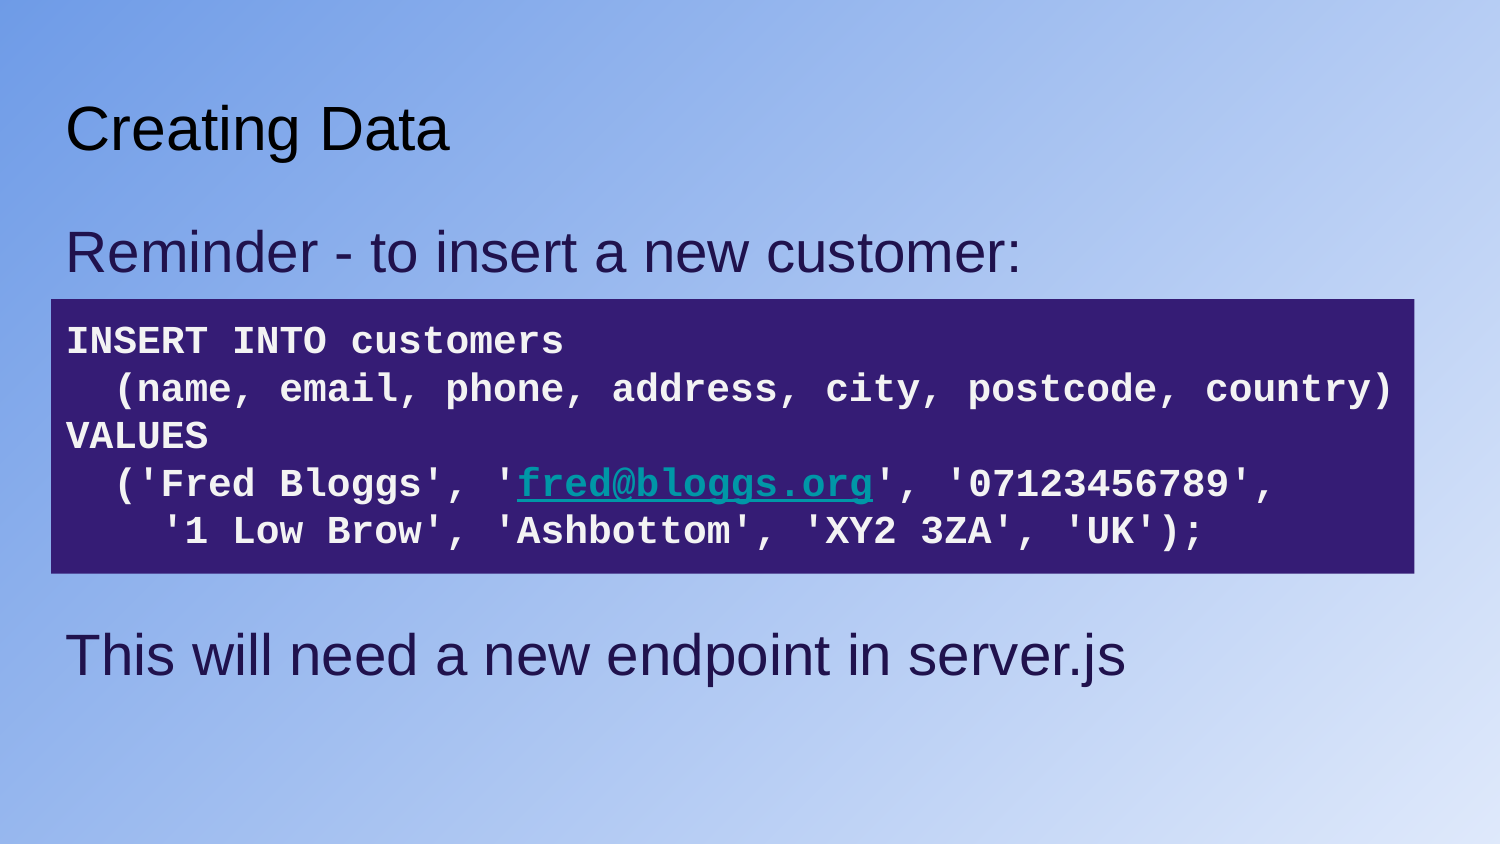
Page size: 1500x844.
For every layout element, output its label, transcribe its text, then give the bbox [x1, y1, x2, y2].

text_box Creating Data [51, 72, 1449, 167]
text_box Reminder - to insert a new customer: This will need a new endpoint in server.js [51, 189, 1449, 750]
text_box INSERT INTO customers (name, email, phone, address, city, postcode, country) VALUES ('Fred Bloggs', 'fred@bloggs.org', '07123456789', '1 Low Brow', 'Ashbottom', 'XY2 3ZA', 'UK'); [51, 299, 1415, 574]
